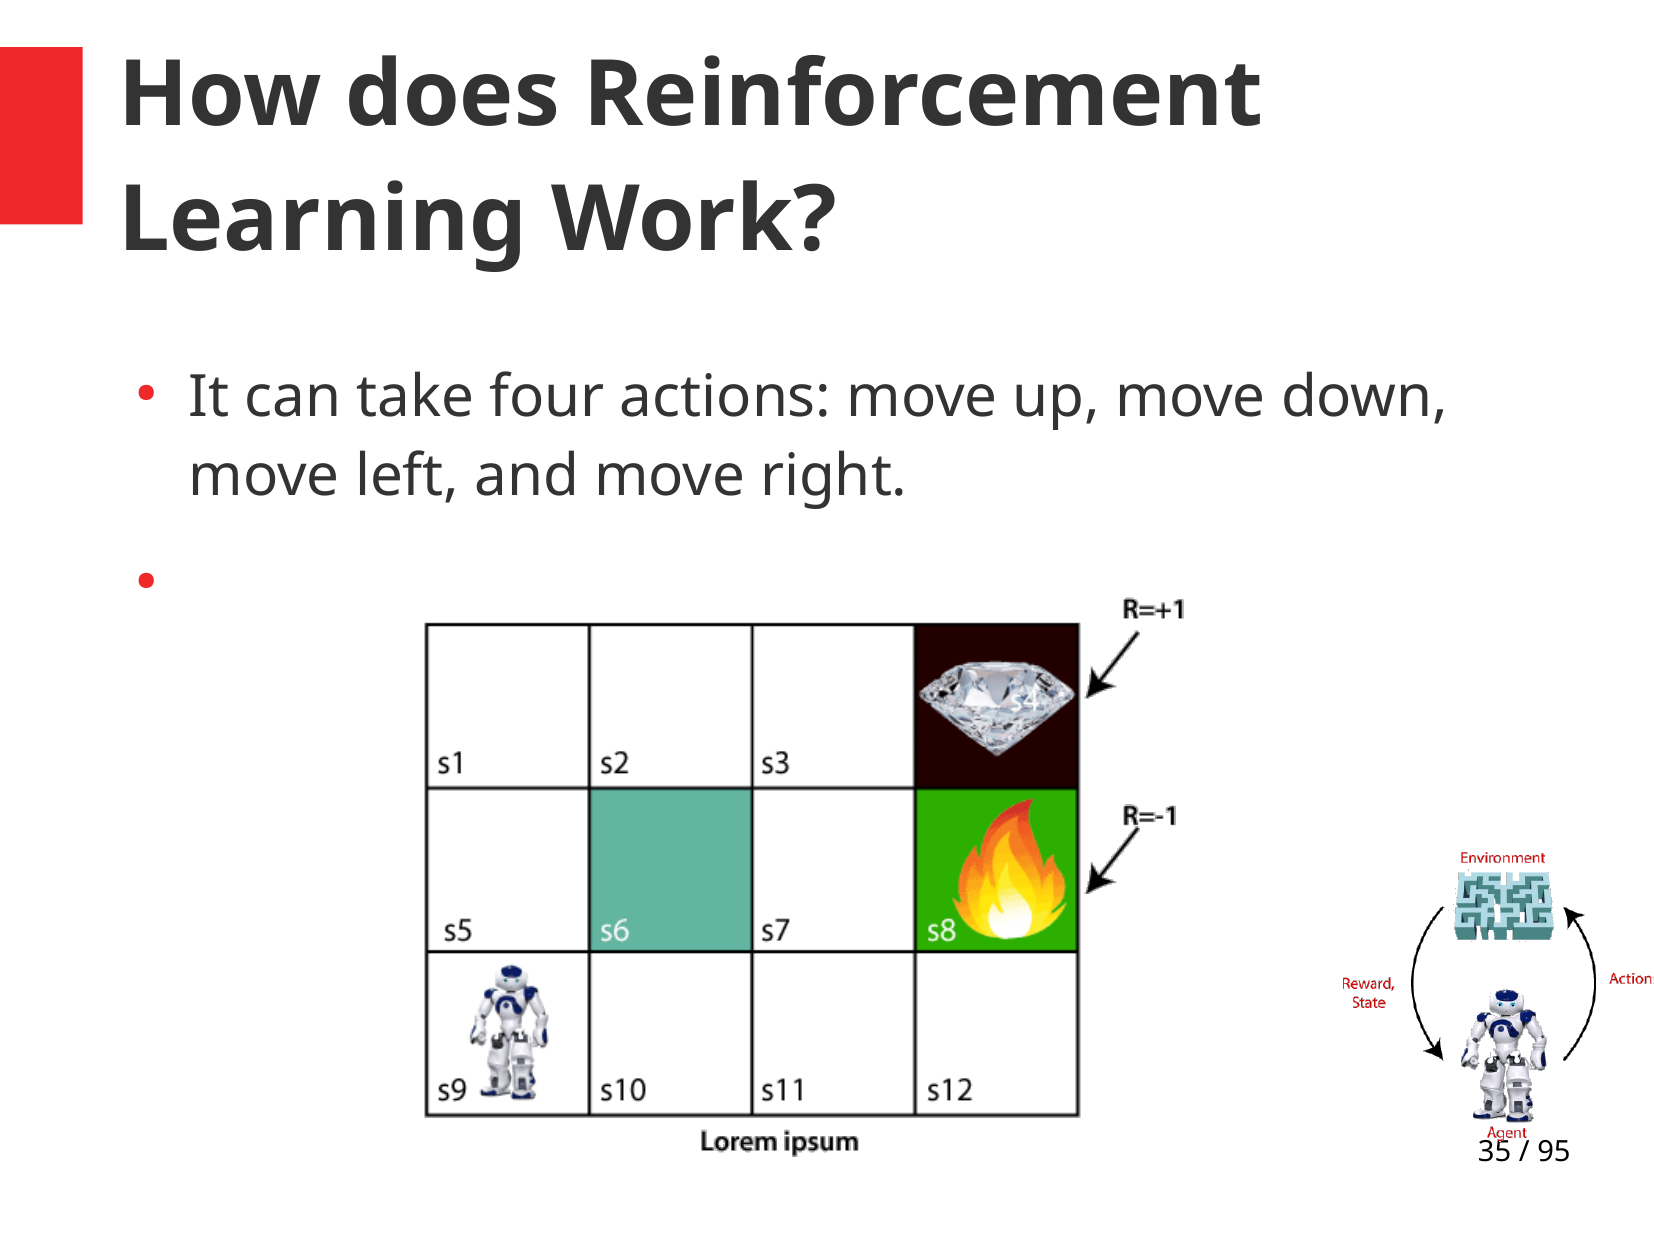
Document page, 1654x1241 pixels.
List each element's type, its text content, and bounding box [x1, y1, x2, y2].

list It can take four actions: move up, move down, move left, and move right. [118, 354, 1536, 1074]
picture [411, 556, 1193, 1182]
picture [1334, 847, 1654, 1146]
title How does Reinforcement Learning Work? [118, 28, 1571, 278]
